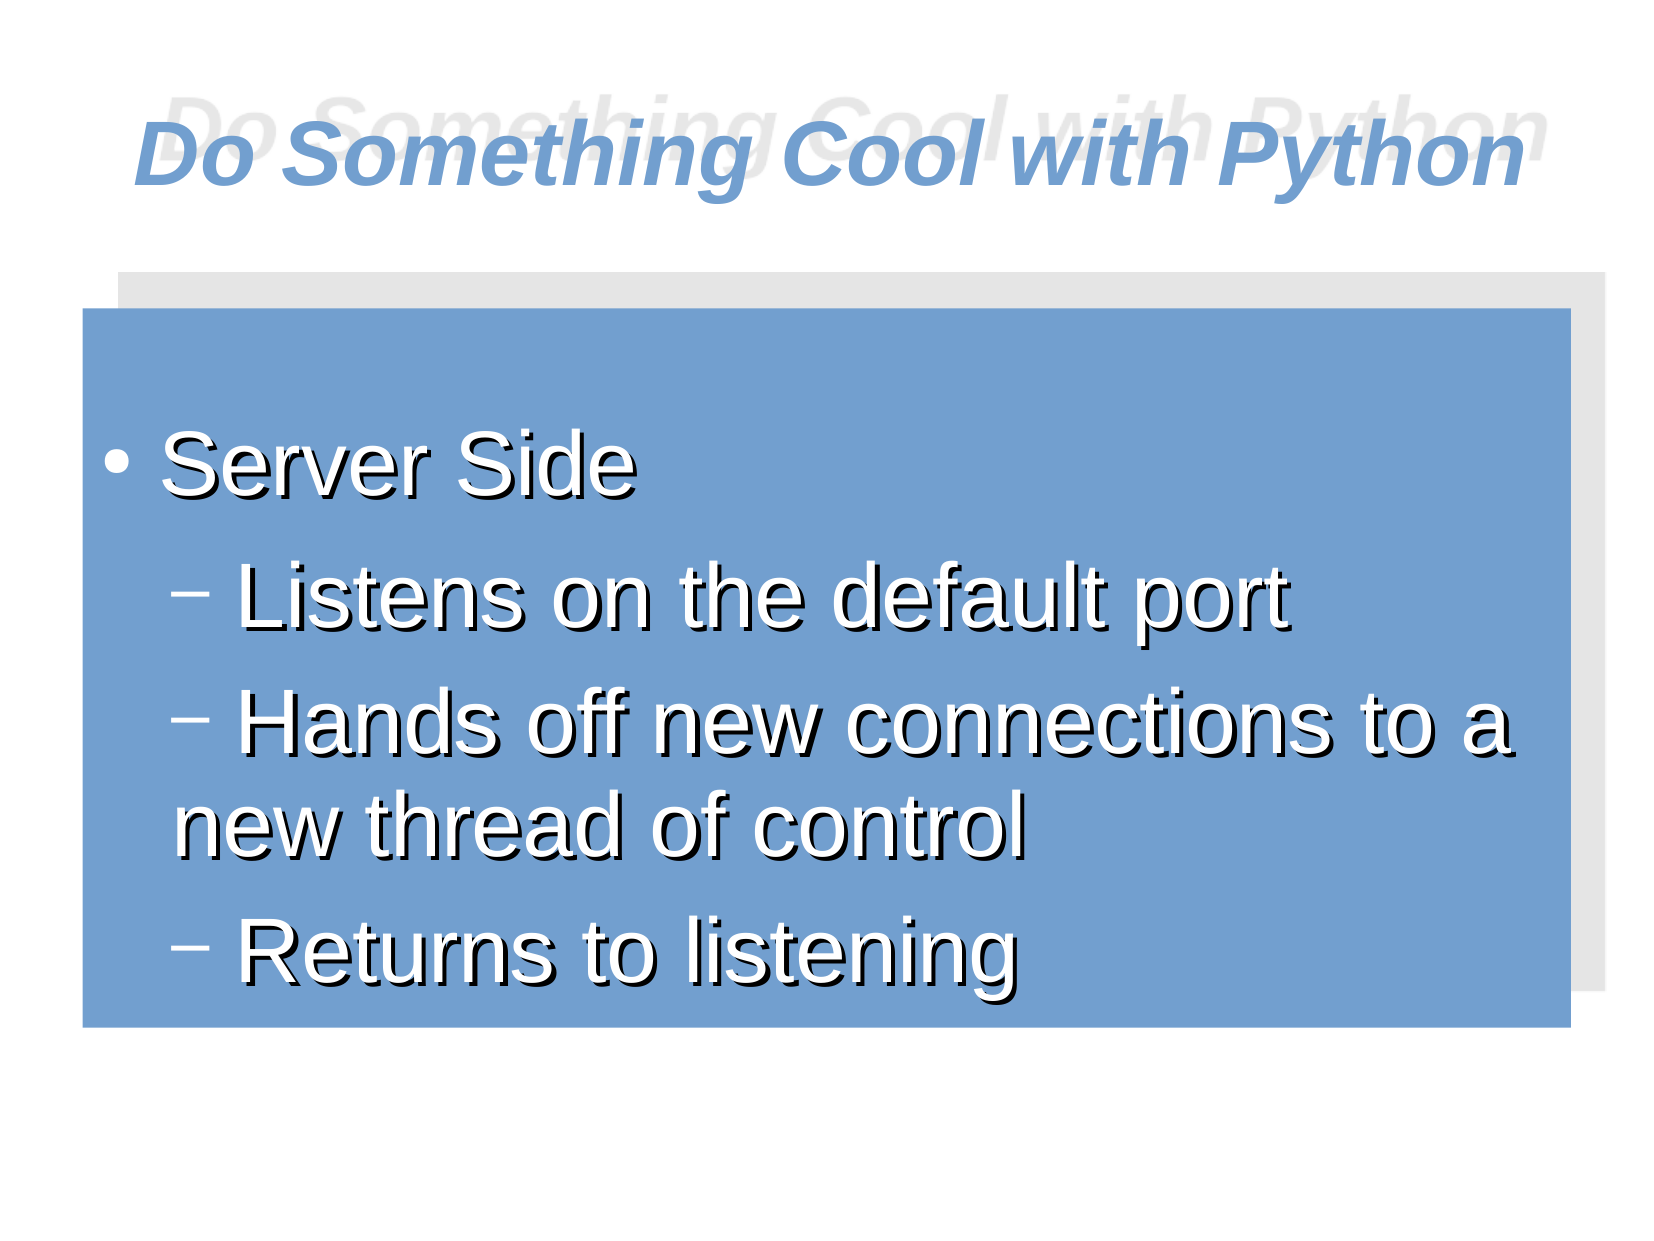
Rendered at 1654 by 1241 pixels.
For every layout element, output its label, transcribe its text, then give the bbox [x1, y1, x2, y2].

list Server Side Listens on the default port Hands off new connections to a new thread of control Returns to listening [82, 308, 1571, 1028]
title Do Something Cool with Python [87, 50, 1576, 258]
